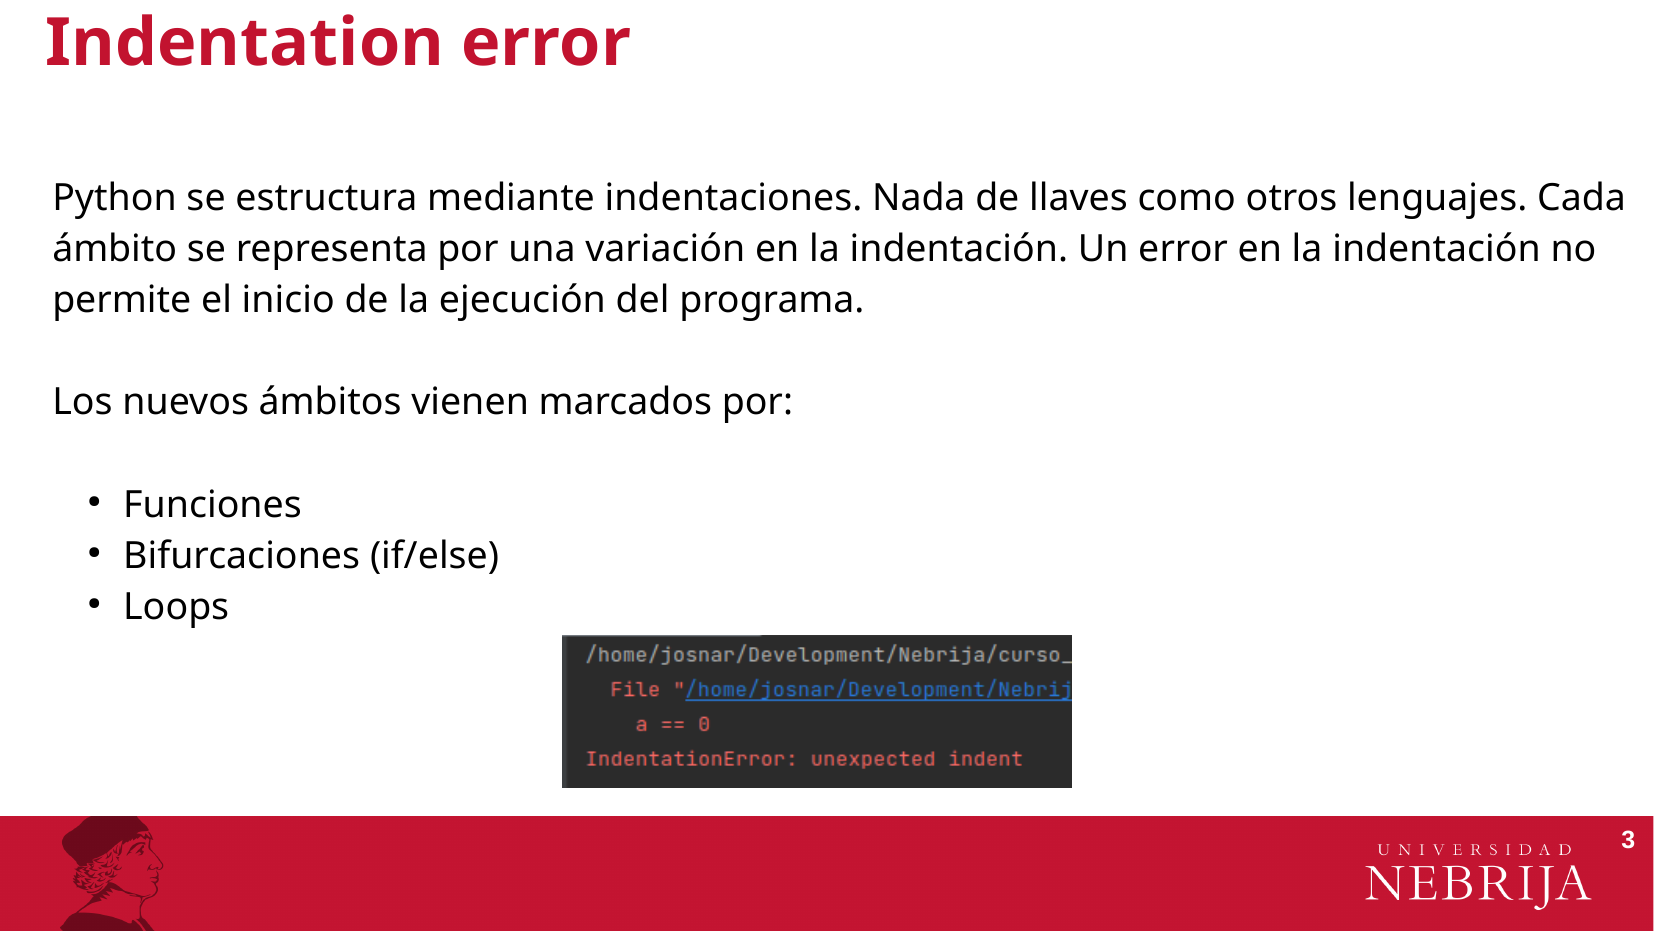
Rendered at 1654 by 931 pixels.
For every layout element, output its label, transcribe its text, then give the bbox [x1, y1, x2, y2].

text_box Indentation error [0, 0, 1650, 87]
text_box Python se estructura mediante indentaciones. Nada de llaves como otros lenguajes. Cada ámbito se representa por una variación en la indentación. Un error en la indentación no permite el inicio de la ejecución del programa. Los nuevos ámbitos vienen marcados por: Funciones Bifurcaciones (if/else) Loops [37, 112, 1651, 788]
picture [562, 635, 1072, 788]
picture [0, 816, 1654, 931]
